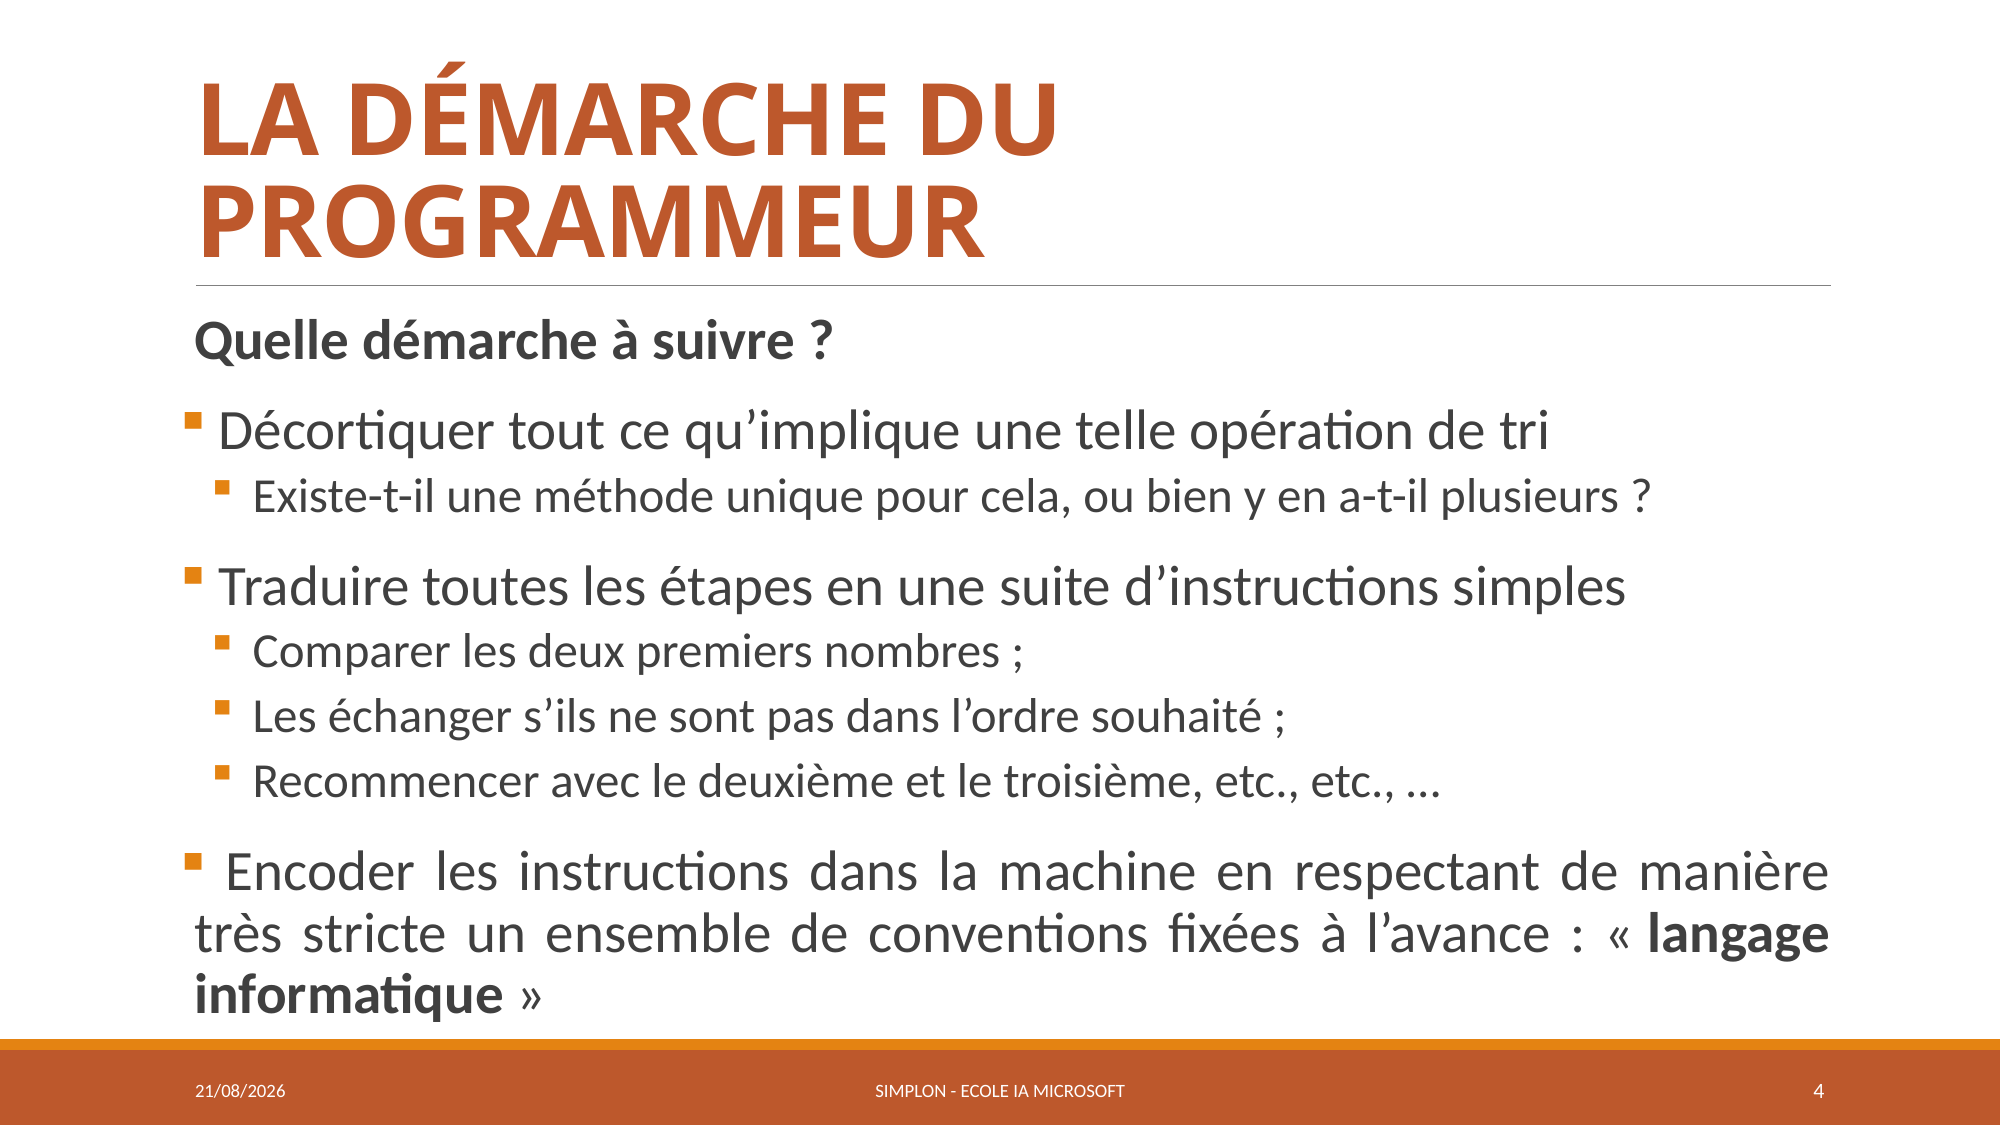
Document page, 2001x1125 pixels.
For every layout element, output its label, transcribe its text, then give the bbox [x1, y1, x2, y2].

slide_number 16/01/2020 [180, 1059, 586, 1120]
slide_number <numéro> [1624, 1059, 1840, 1120]
title LA DÉMARCHE DU PROGRAMMEUR [180, 47, 1830, 285]
list Quelle démarche à suivre ? Décortiquer tout ce qu’implique une telle opération de tri Existe-t-il une méthode unique pour cela, ou bien y en a-t-il plusieurs ? Traduire toutes les étapes en une suite d’instructions simples Comparer les deux premiers nombres ; Les échanger s’ils ne sont pas dans l’ordre souhaité ; Recommencer avec le deuxième et le troisième, etc., etc., … Encoder les instructions dans la machine en respectant de manière très stricte un ensemble de conventions fixées à l’avance : « langage informatique » [180, 302, 1830, 1037]
footer Simplon - Ecole IA Microsoft [604, 1059, 1396, 1120]
